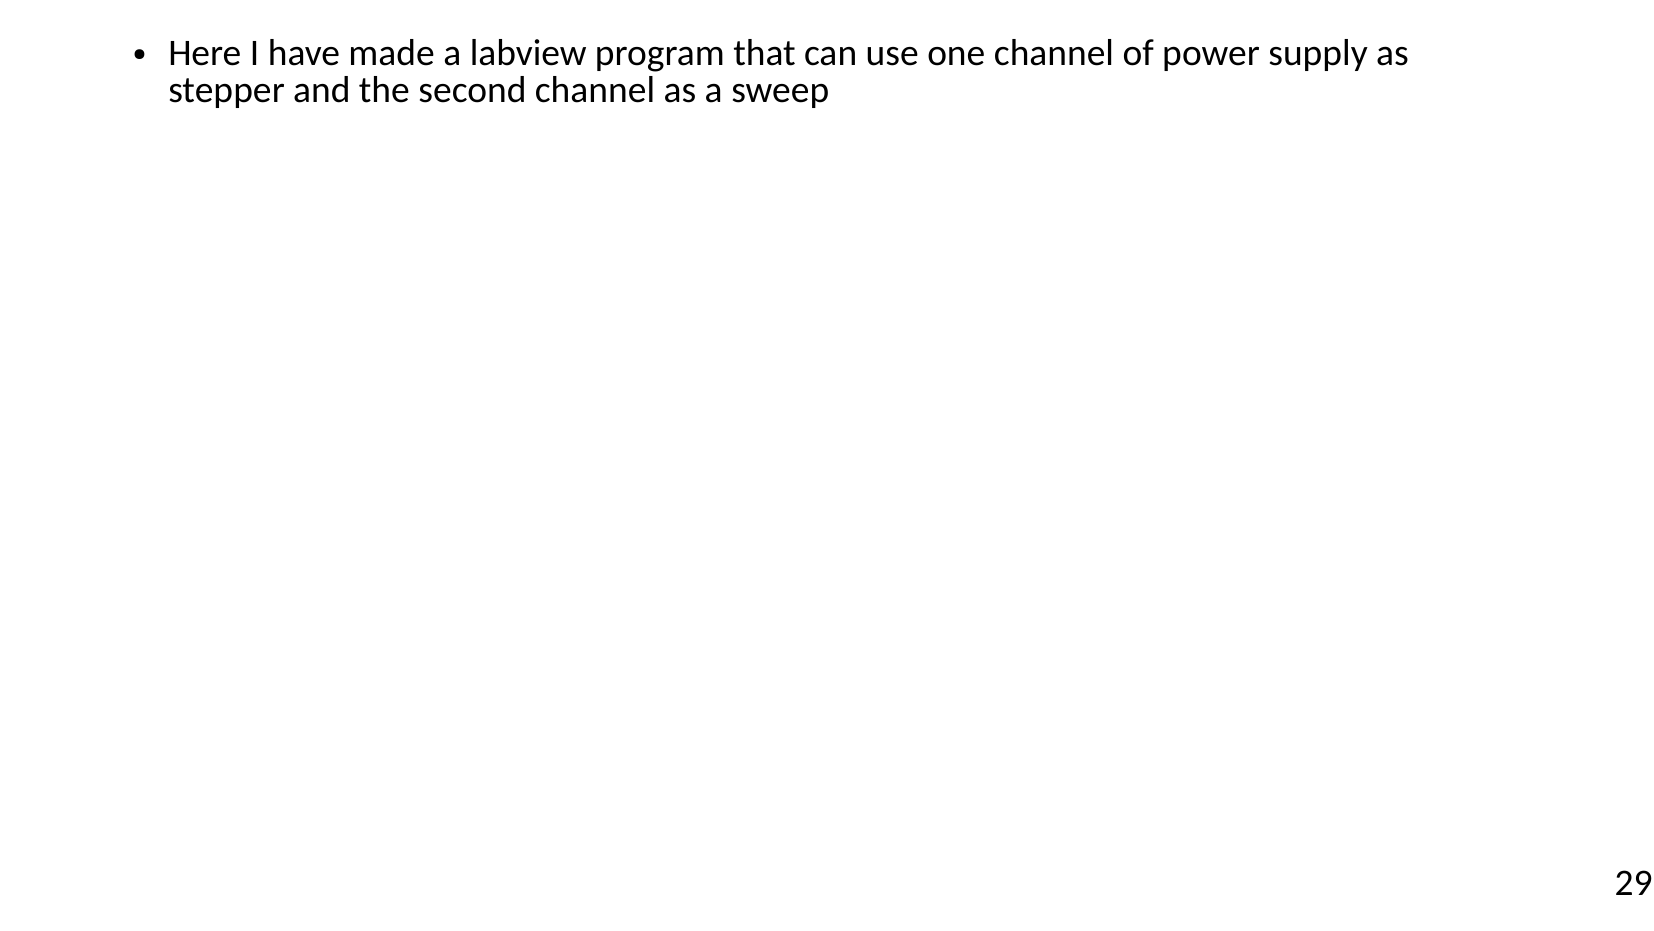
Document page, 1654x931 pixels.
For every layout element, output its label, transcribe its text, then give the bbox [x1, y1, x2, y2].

text_box Here I have made a labview program that can use one channel of power supply as stepper and the second channel as a sweep [118, 29, 1447, 120]
text_box <number> [1479, 860, 1654, 931]
